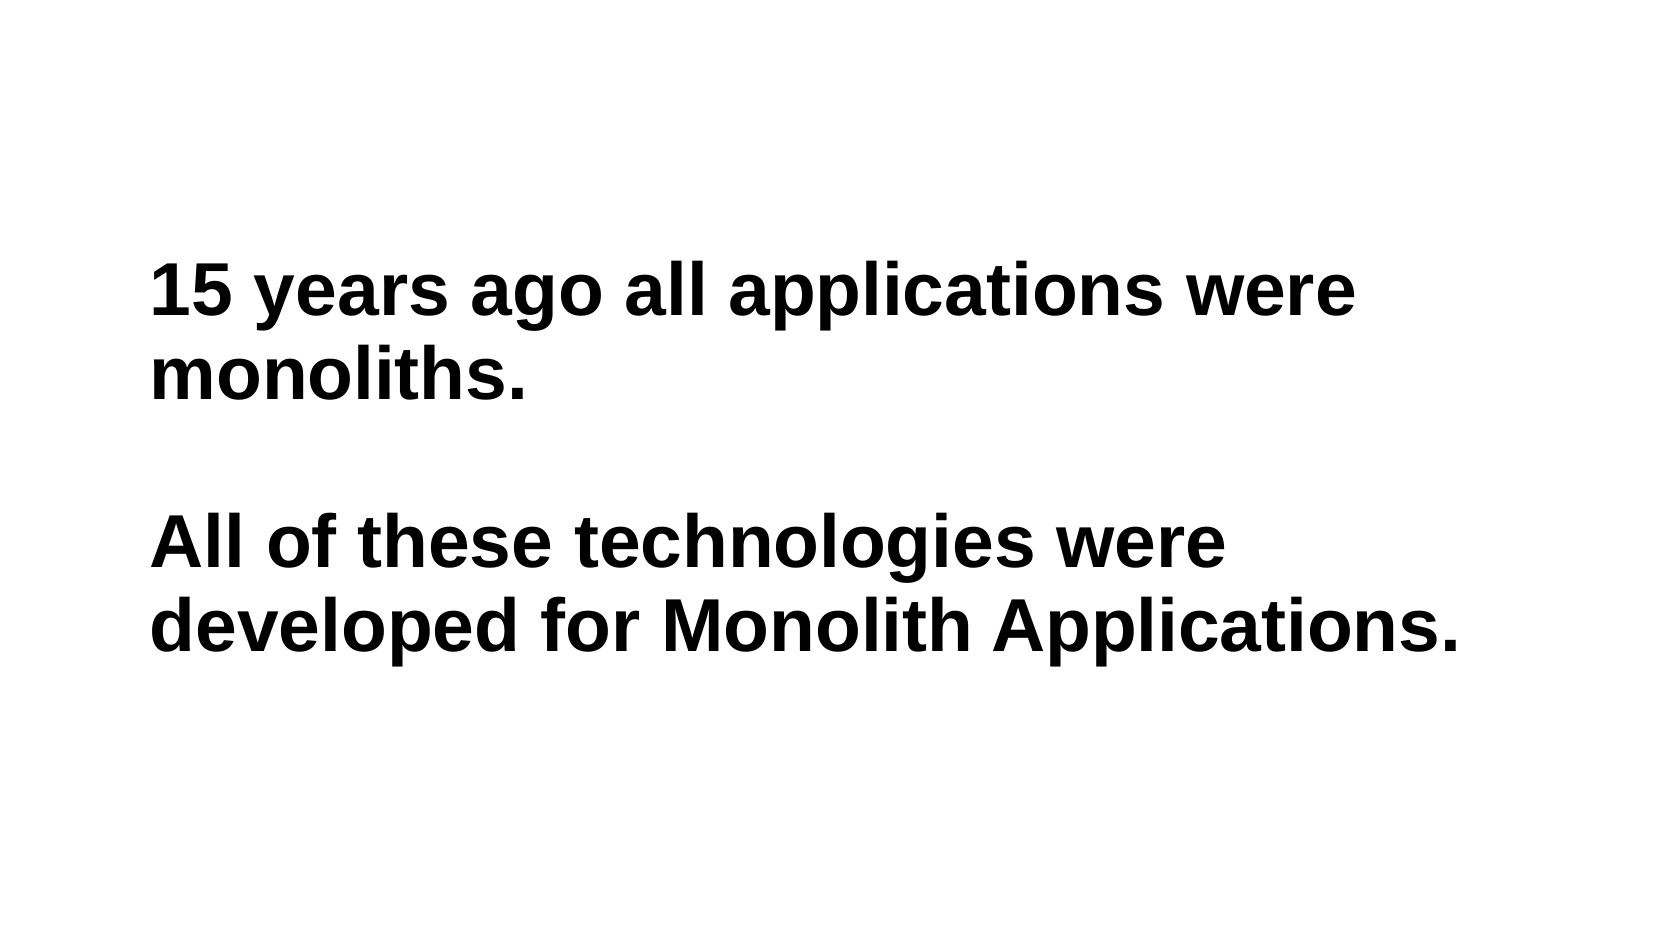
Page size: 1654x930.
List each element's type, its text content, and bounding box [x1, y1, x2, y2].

text_box 15 years ago all applications were monoliths. All of these technologies were developed for Monolith Applications. [134, 239, 1515, 675]
